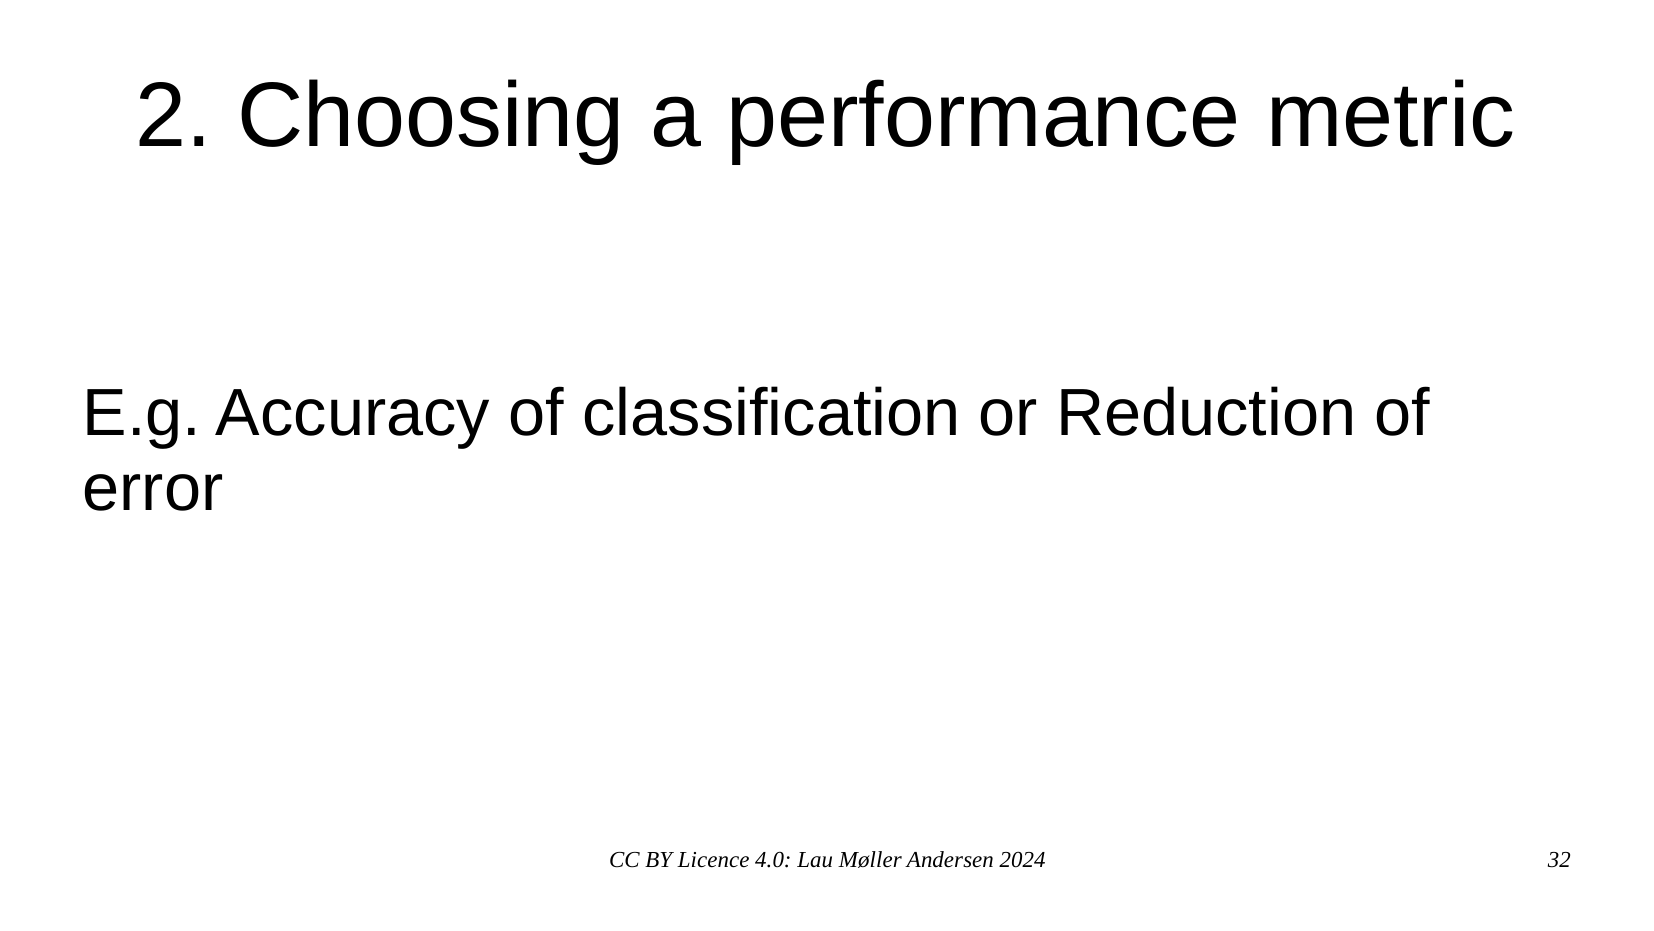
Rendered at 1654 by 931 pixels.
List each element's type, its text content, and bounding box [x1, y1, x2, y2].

title 2. Choosing a performance metric [82, 37, 1571, 193]
subtitle E.g. Accuracy of classification or Reduction of error [82, 217, 1571, 758]
